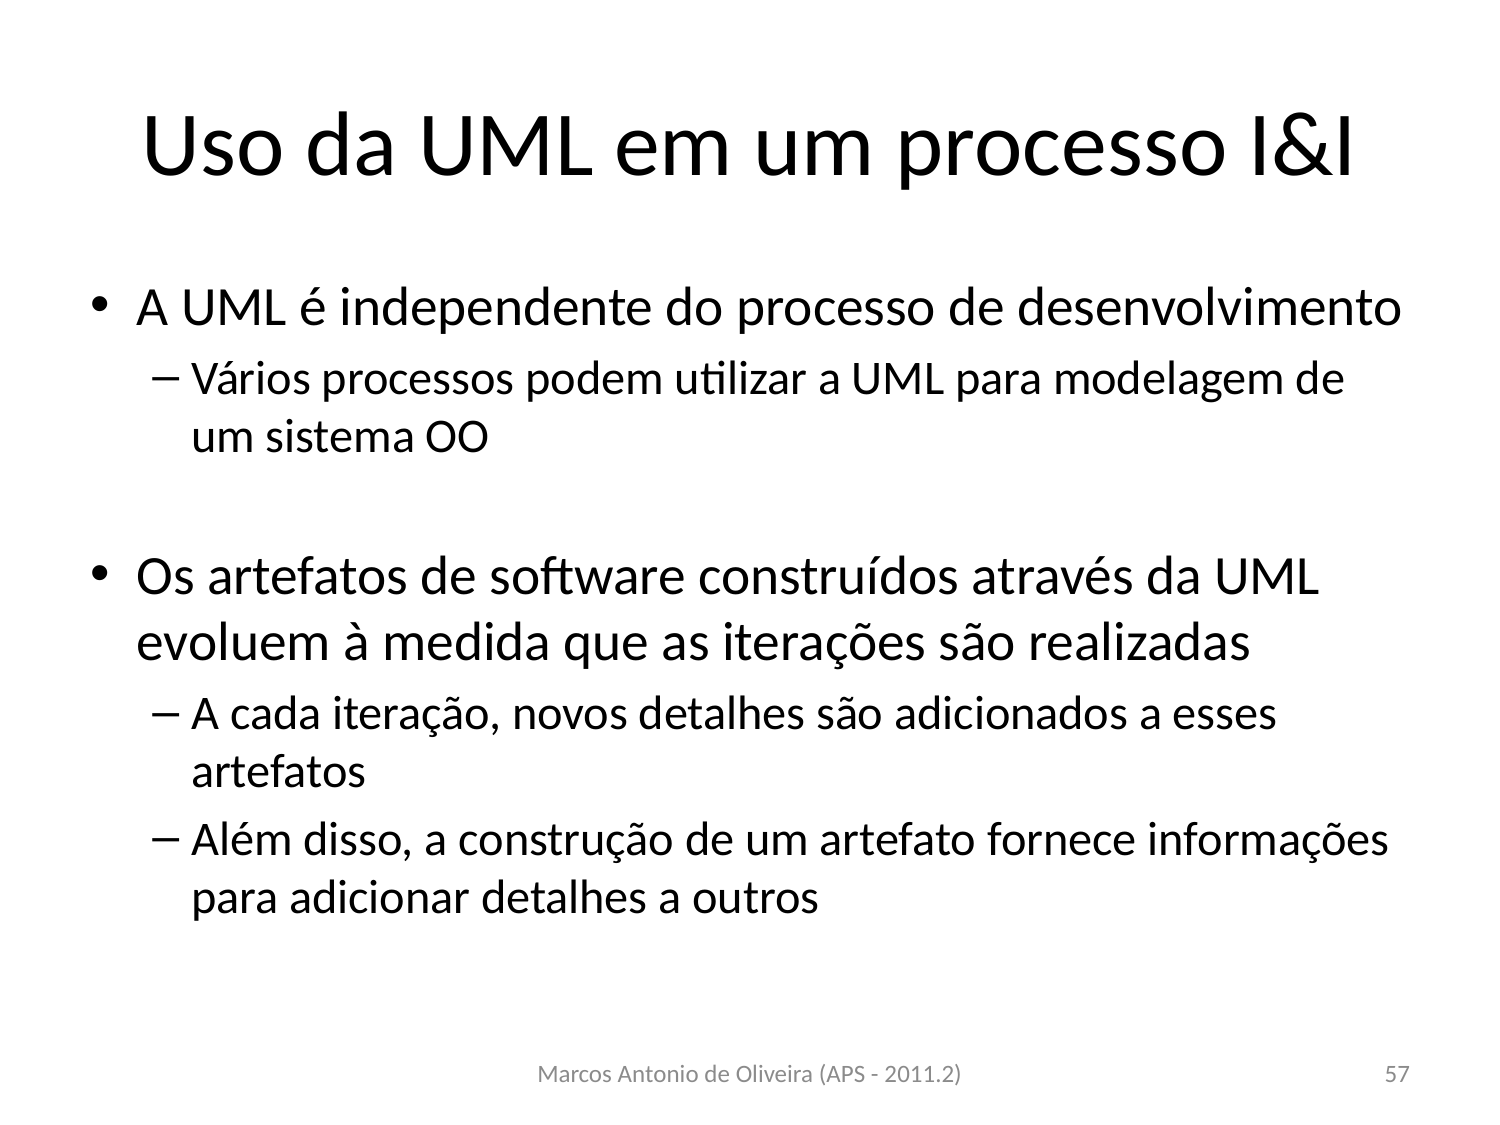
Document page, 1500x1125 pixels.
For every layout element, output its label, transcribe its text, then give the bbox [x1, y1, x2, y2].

slide_number <número> [1074, 1042, 1425, 1103]
footer Marcos Antonio de Oliveira (APS - 2011.2) [512, 1042, 988, 1103]
list A UML é independente do processo de desenvolvimento Vários processos podem utilizar a UML para modelagem de um sistema OO Os artefatos de software construídos através da UML evoluem à medida que as iterações são realizadas A cada iteração, novos detalhes são adicionados a esses artefatos Além disso, a construção de um artefato fornece informações para adicionar detalhes a outros [75, 262, 1425, 1005]
title Uso da UML em um processo I&I [75, 45, 1425, 233]
